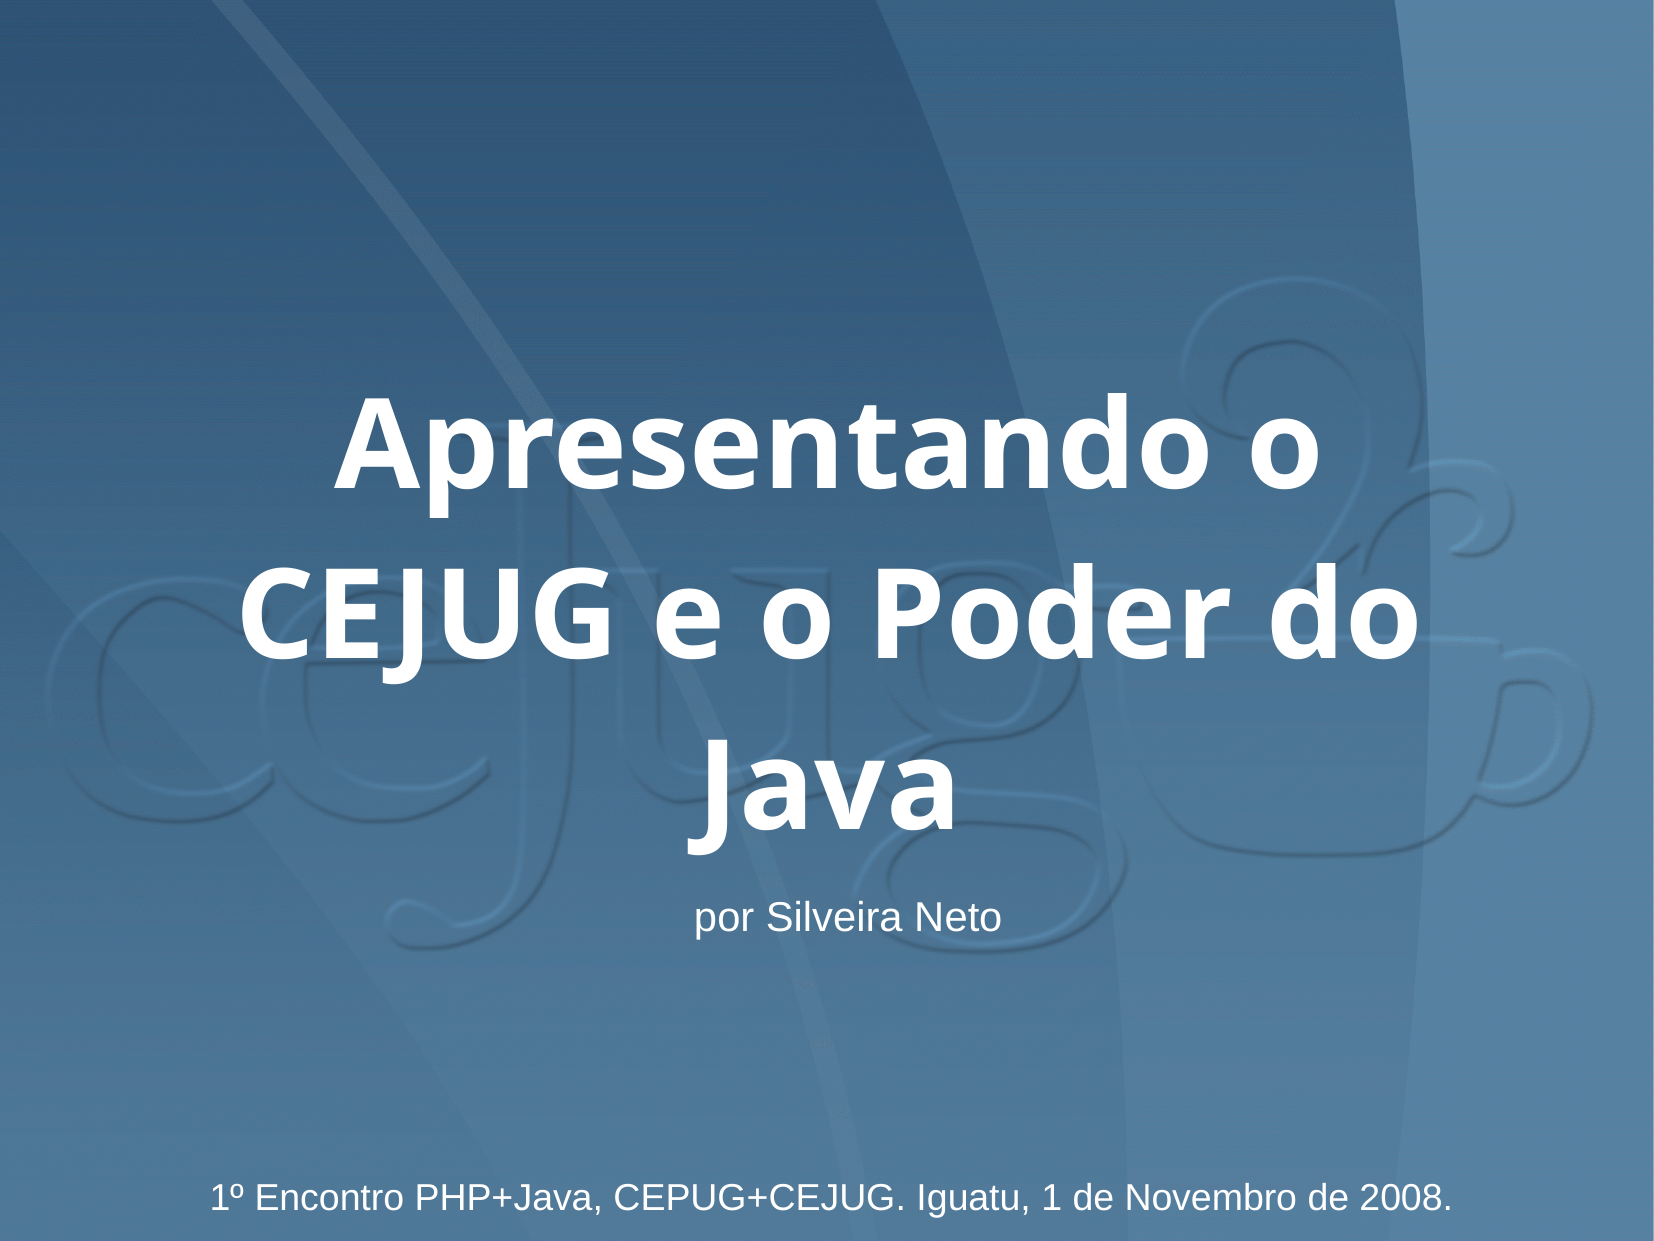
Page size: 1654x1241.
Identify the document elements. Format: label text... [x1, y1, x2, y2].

text_box 1º Encontro PHP+Java, CEPUG+CEJUG. Iguatu, 1 de Novembro de 2008. [194, 1169, 1469, 1227]
list Apresentando o CEJUG e o Poder do Java [177, 354, 1483, 915]
text_box por Silveira Neto [679, 885, 1018, 948]
picture [0, 0, 1654, 1241]
